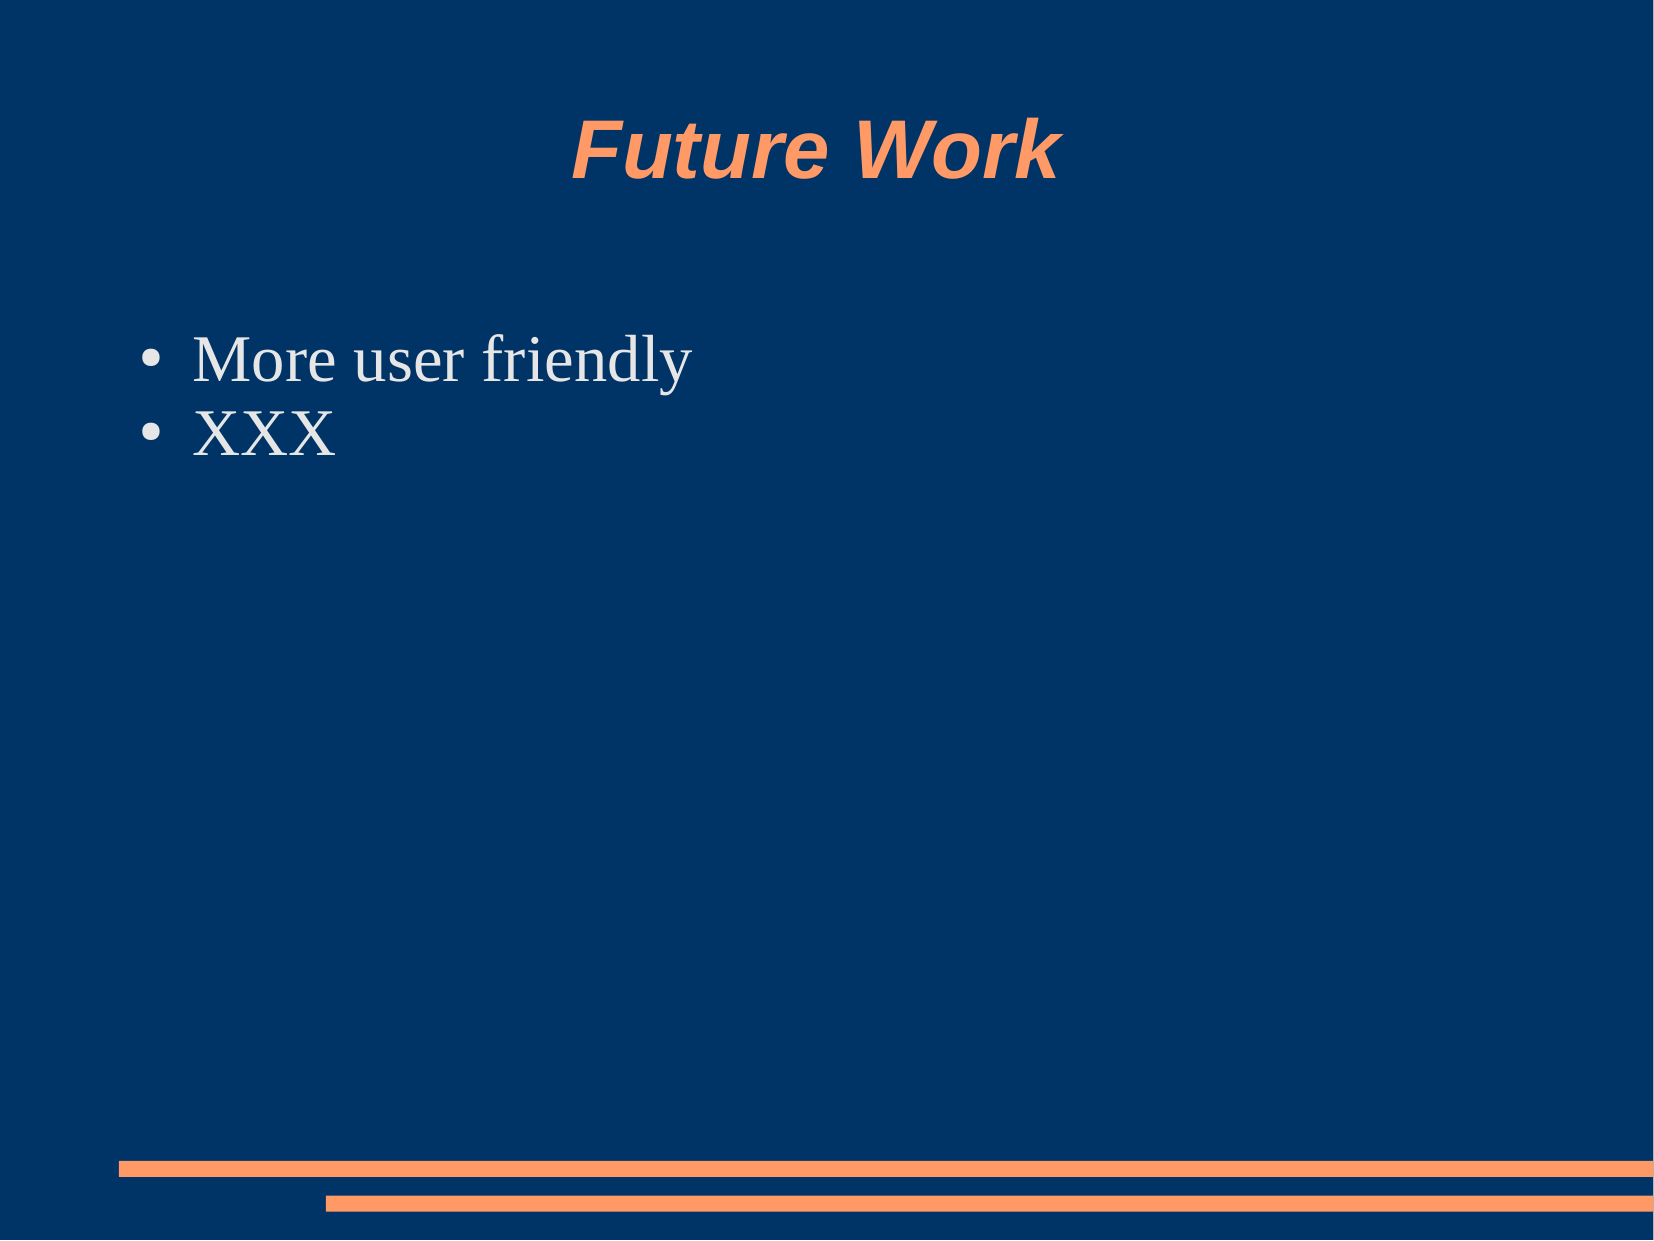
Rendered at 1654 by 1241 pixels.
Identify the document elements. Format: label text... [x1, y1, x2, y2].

title Future Work [121, 53, 1534, 247]
list More user friendly XXX [121, 322, 1561, 1126]
